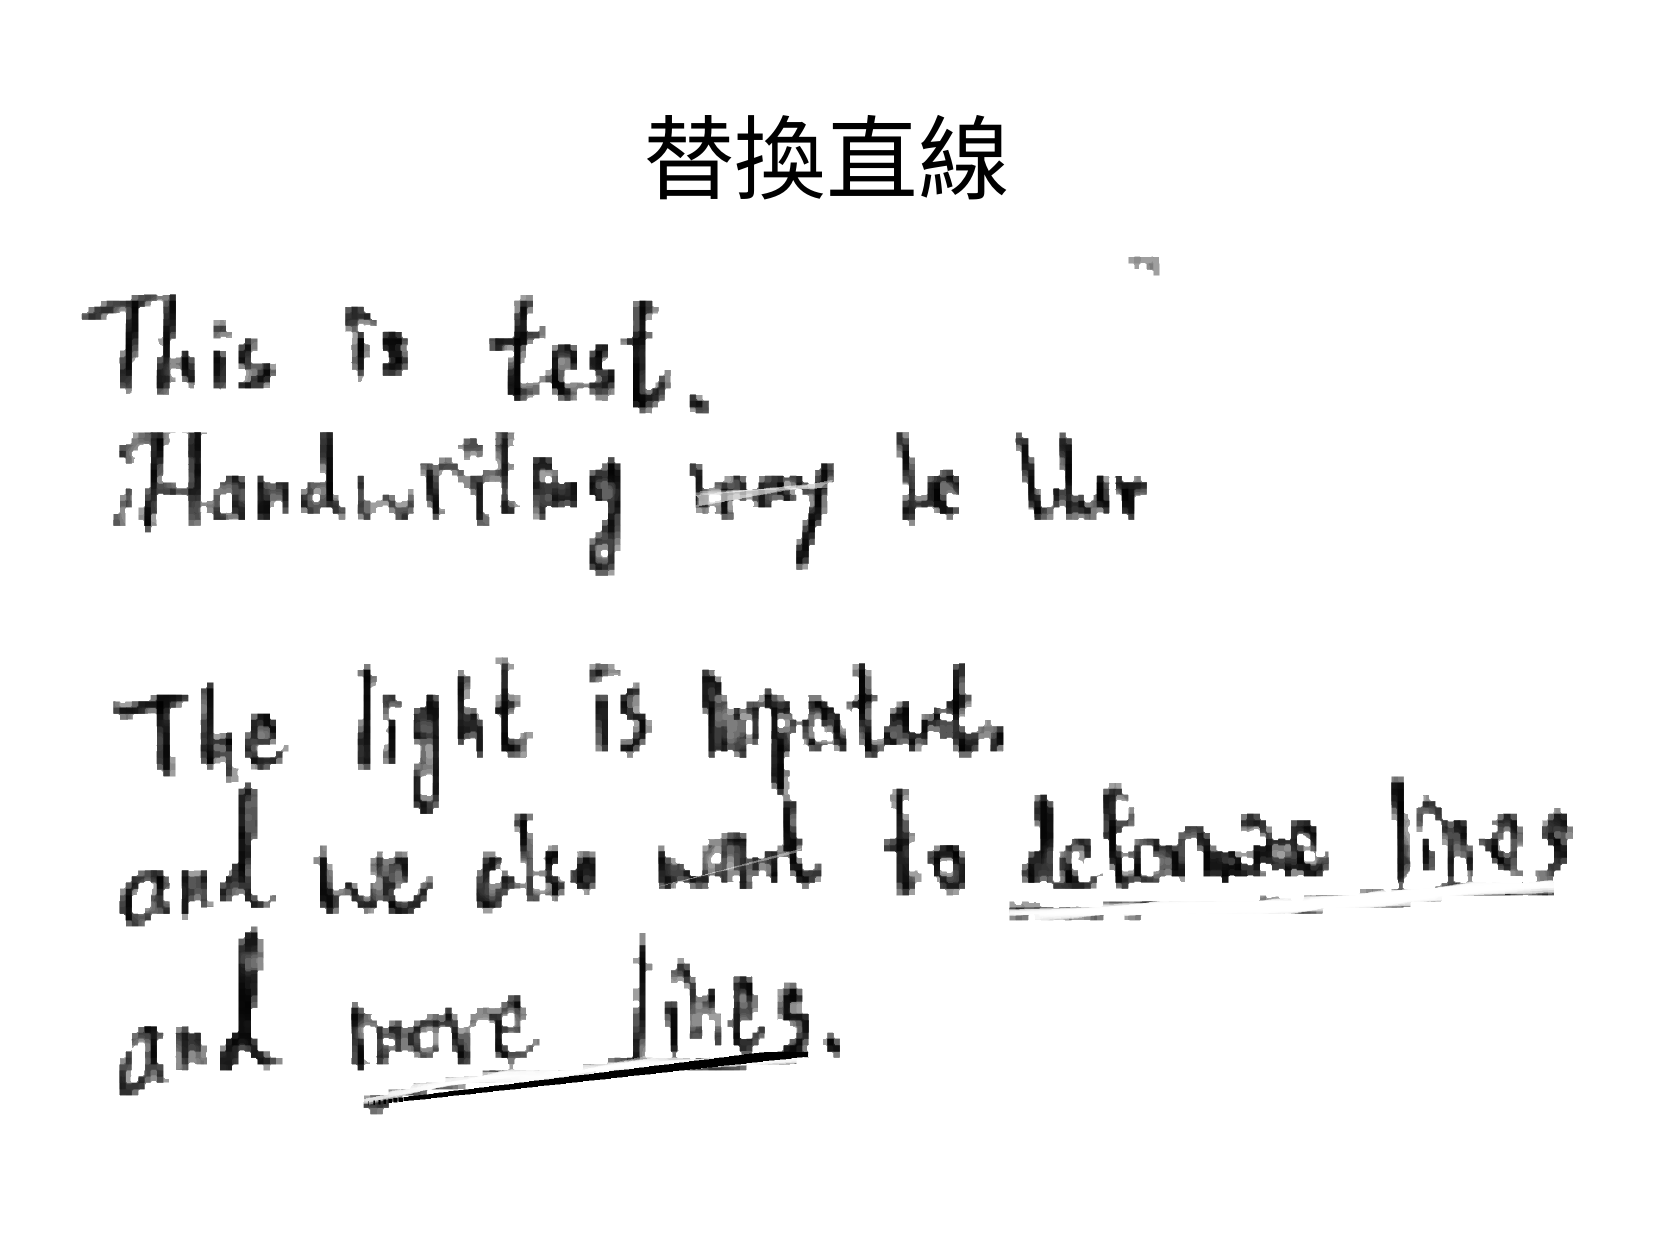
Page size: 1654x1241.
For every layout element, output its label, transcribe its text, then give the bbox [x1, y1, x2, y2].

picture [0, 225, 1654, 1177]
title 替換直線 [82, 49, 1571, 225]
